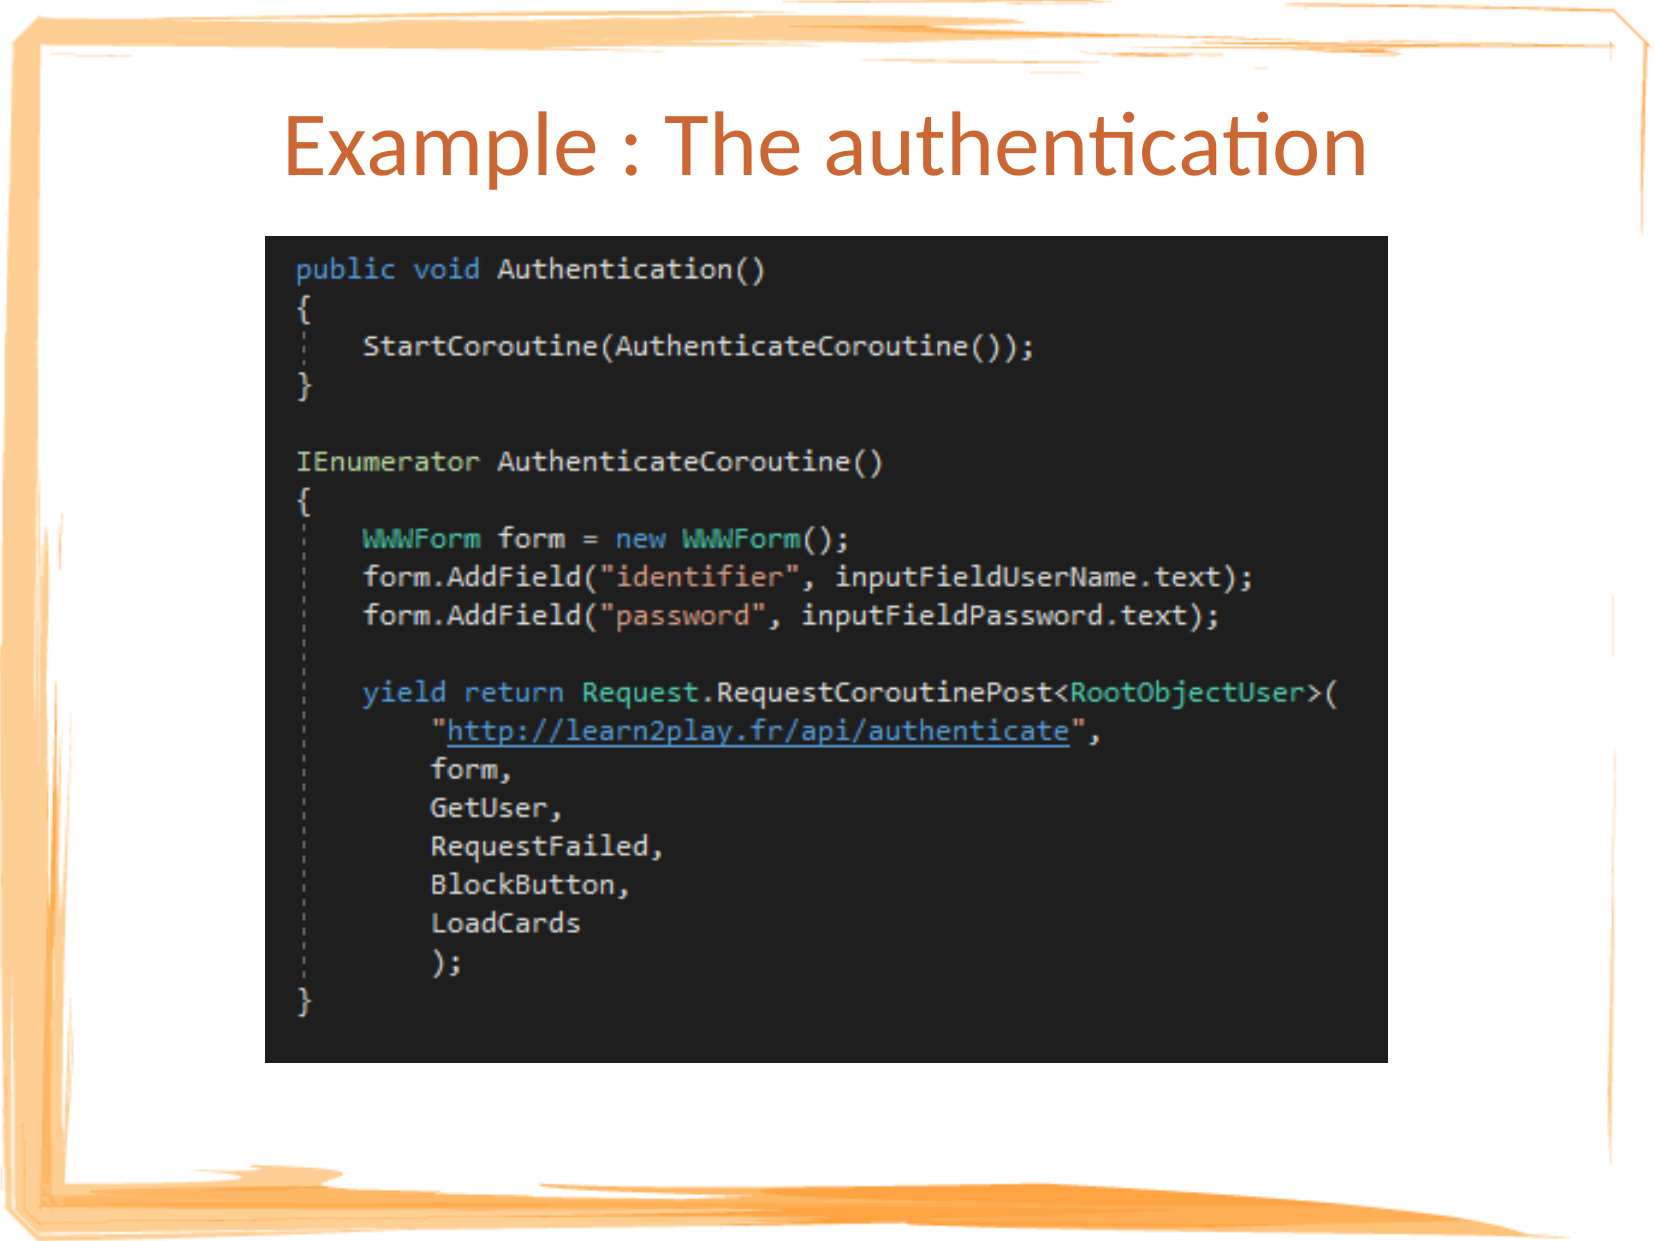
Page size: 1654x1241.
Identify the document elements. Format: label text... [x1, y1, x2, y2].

title Example : The authentication [82, 49, 1571, 257]
picture [0, 0, 1654, 1241]
